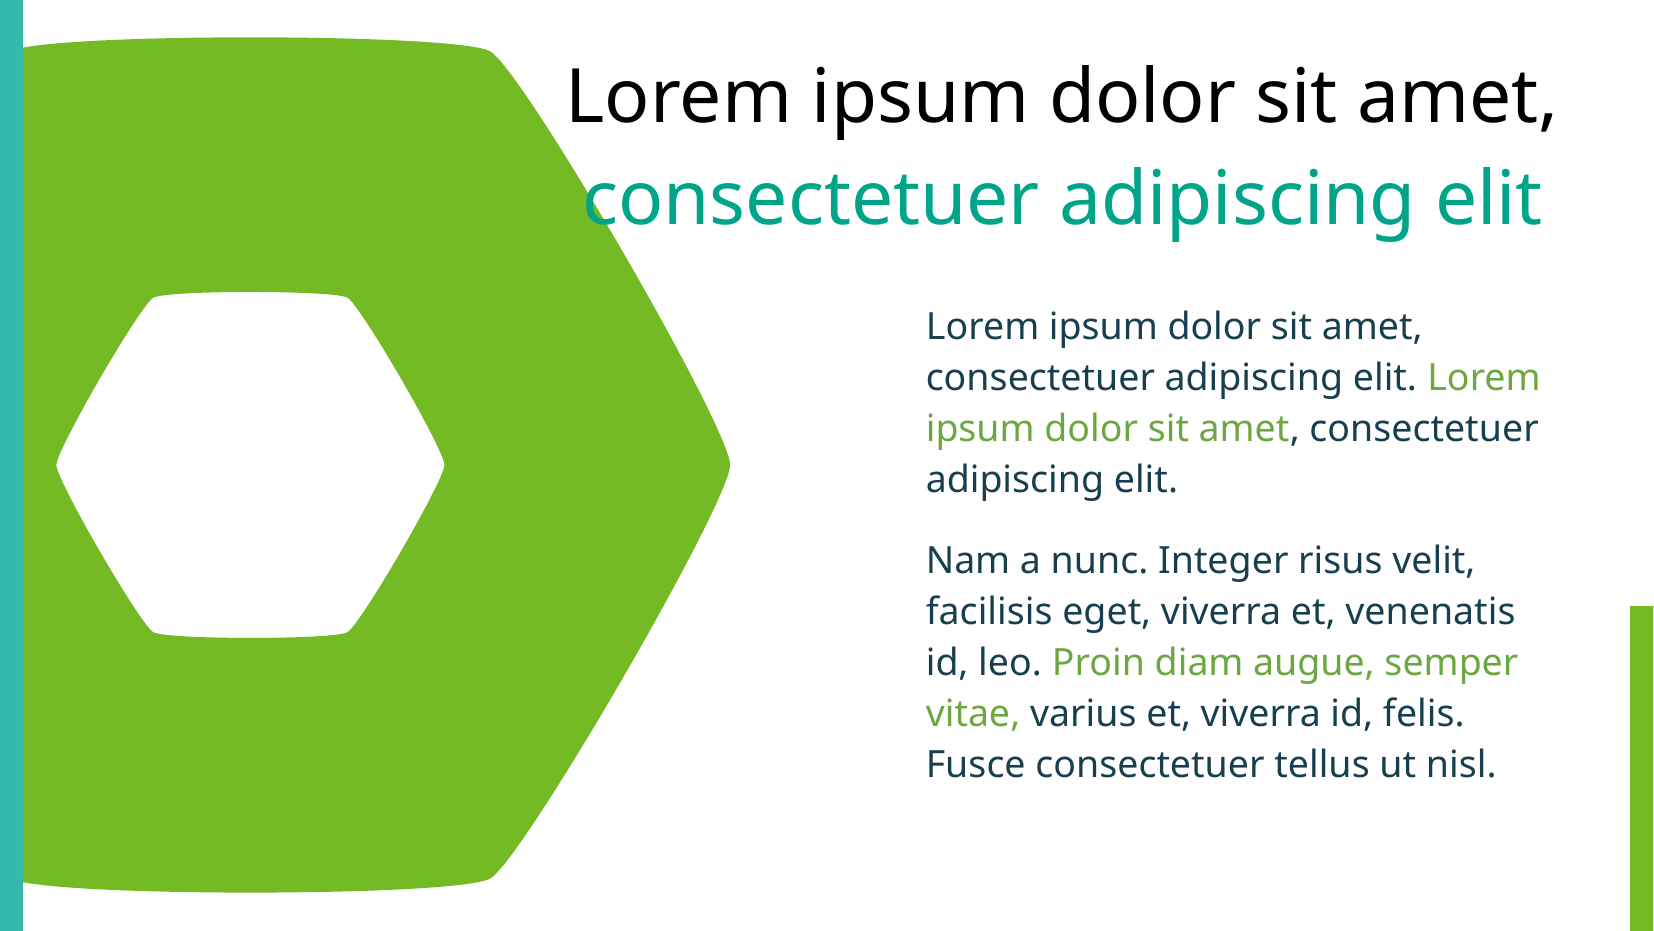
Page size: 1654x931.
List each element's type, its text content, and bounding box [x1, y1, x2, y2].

title Lorem ipsum dolor sit amet, consectetuer adipiscing elit [555, 49, 1571, 239]
list Lorem ipsum dolor sit amet, consectetuer adipiscing elit. Lorem ipsum dolor sit amet, consectetuer adipiscing elit. Nam a nunc. Integer risus velit, facilisis eget, viverra et, venenatis id, leo. Proin diam augue, semper vitae, varius et, viverra id, felis. Fusce consectetuer tellus ut nisl. [855, 299, 1561, 870]
text_box [0, 37, 731, 893]
